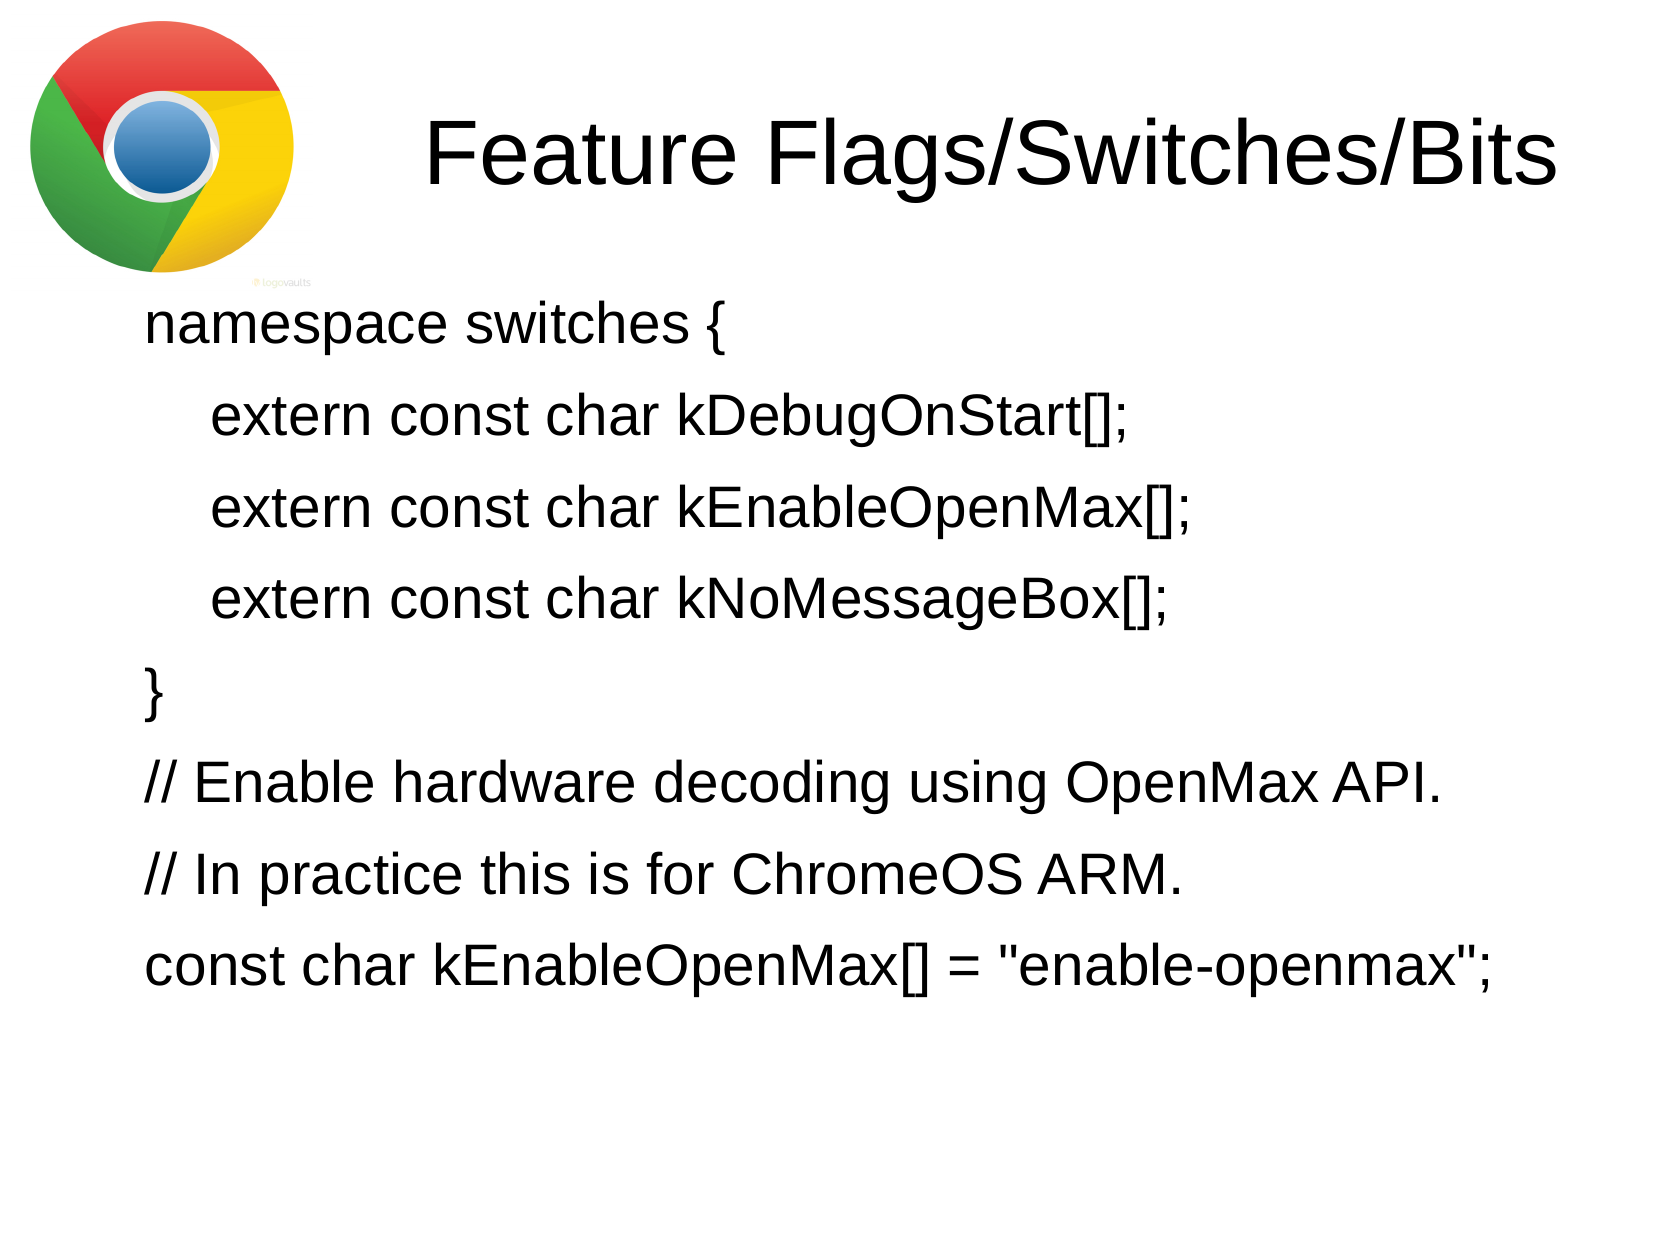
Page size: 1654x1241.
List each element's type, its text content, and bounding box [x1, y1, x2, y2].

list namespace switches { extern const char kDebugOnStart[]; extern const char kEnableOpenMax[]; extern const char kNoMessageBox[]; } // Enable hardware decoding using OpenMax API. // In practice this is for ChromeOS ARM. const char kEnableOpenMax[] = "enable-openmax"; [82, 290, 1571, 1010]
title Feature Flags/Switches/Bits [413, 49, 1571, 257]
picture [11, 3, 313, 291]
